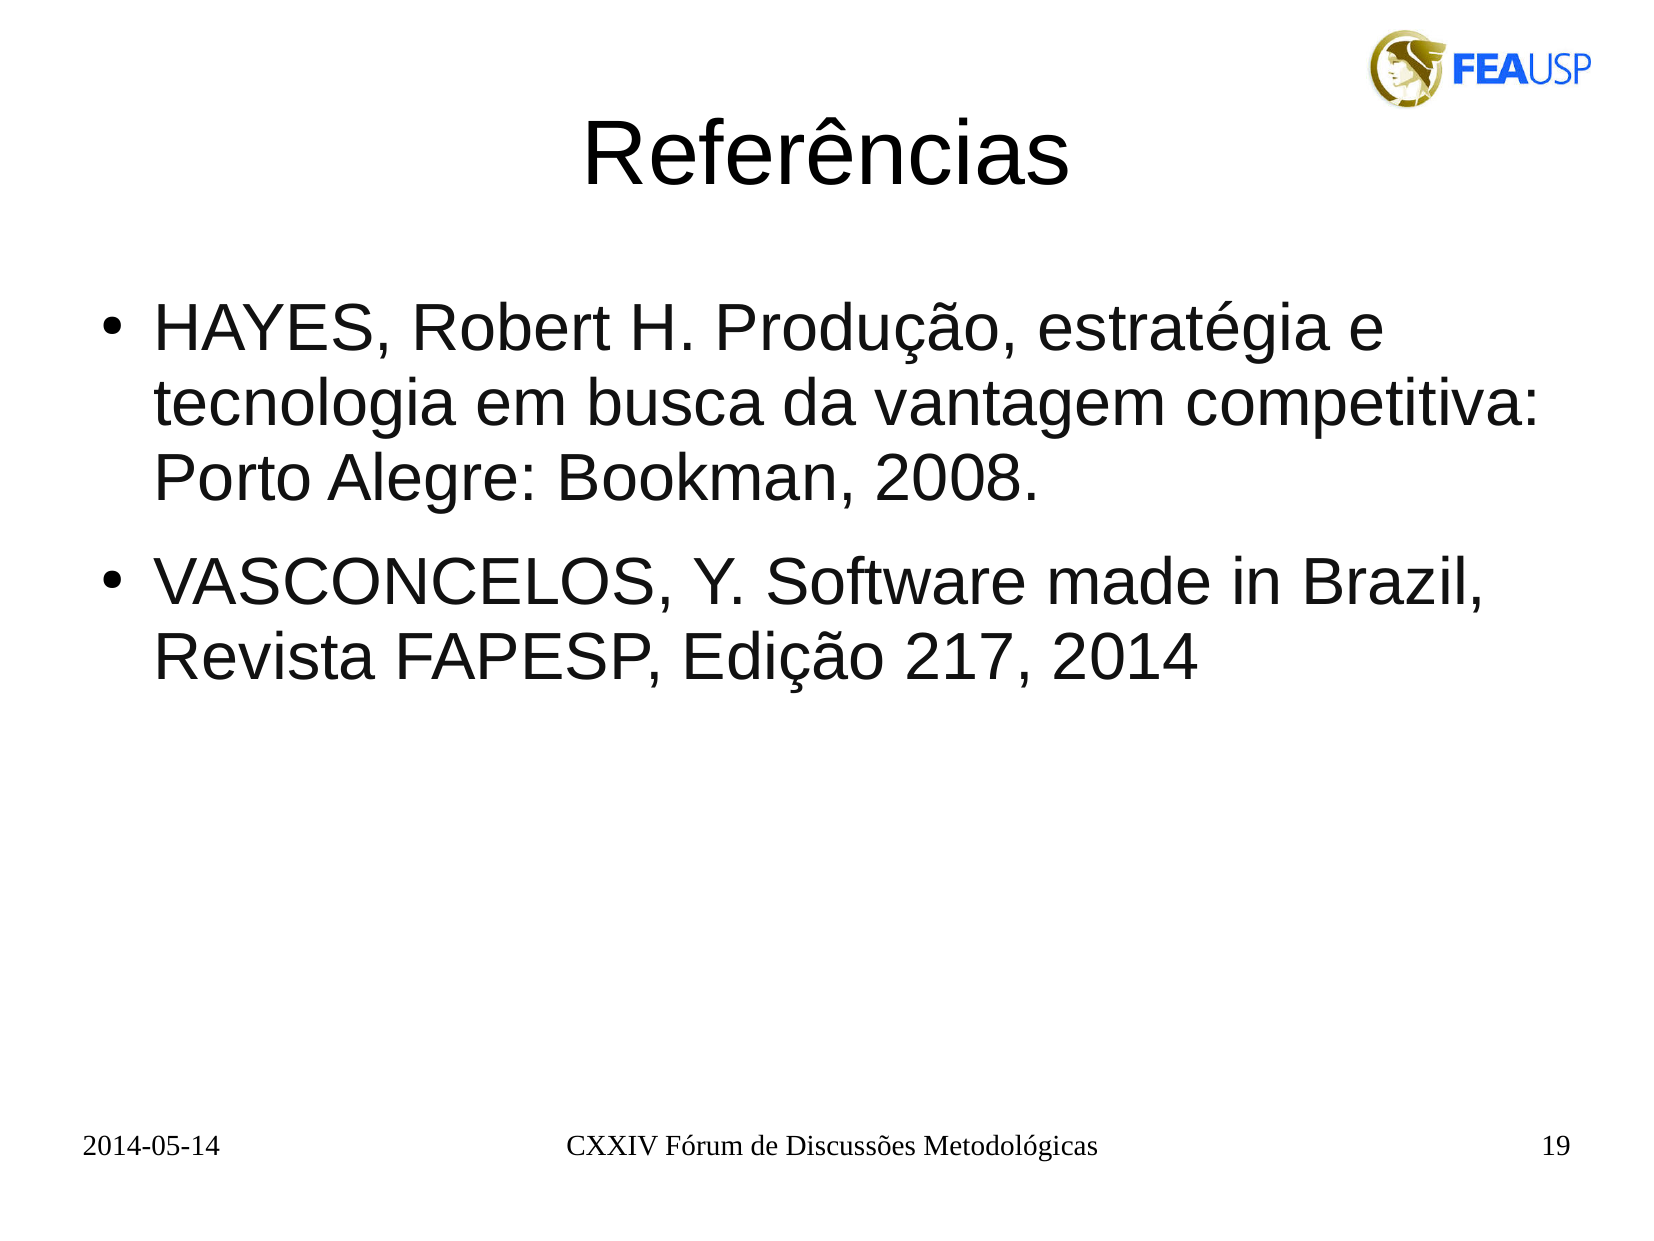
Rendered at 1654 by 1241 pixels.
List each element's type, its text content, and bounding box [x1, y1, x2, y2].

list HAYES, Robert H. Produção, estratégia e tecnologia em busca da vantagem competitiva: Porto Alegre: Bookman, 2008. VASCONCELOS, Y. Software made in Brazil, Revista FAPESP, Edição 217, 2014 [82, 290, 1571, 1010]
picture [1366, 29, 1591, 110]
title Referências [82, 49, 1571, 257]
